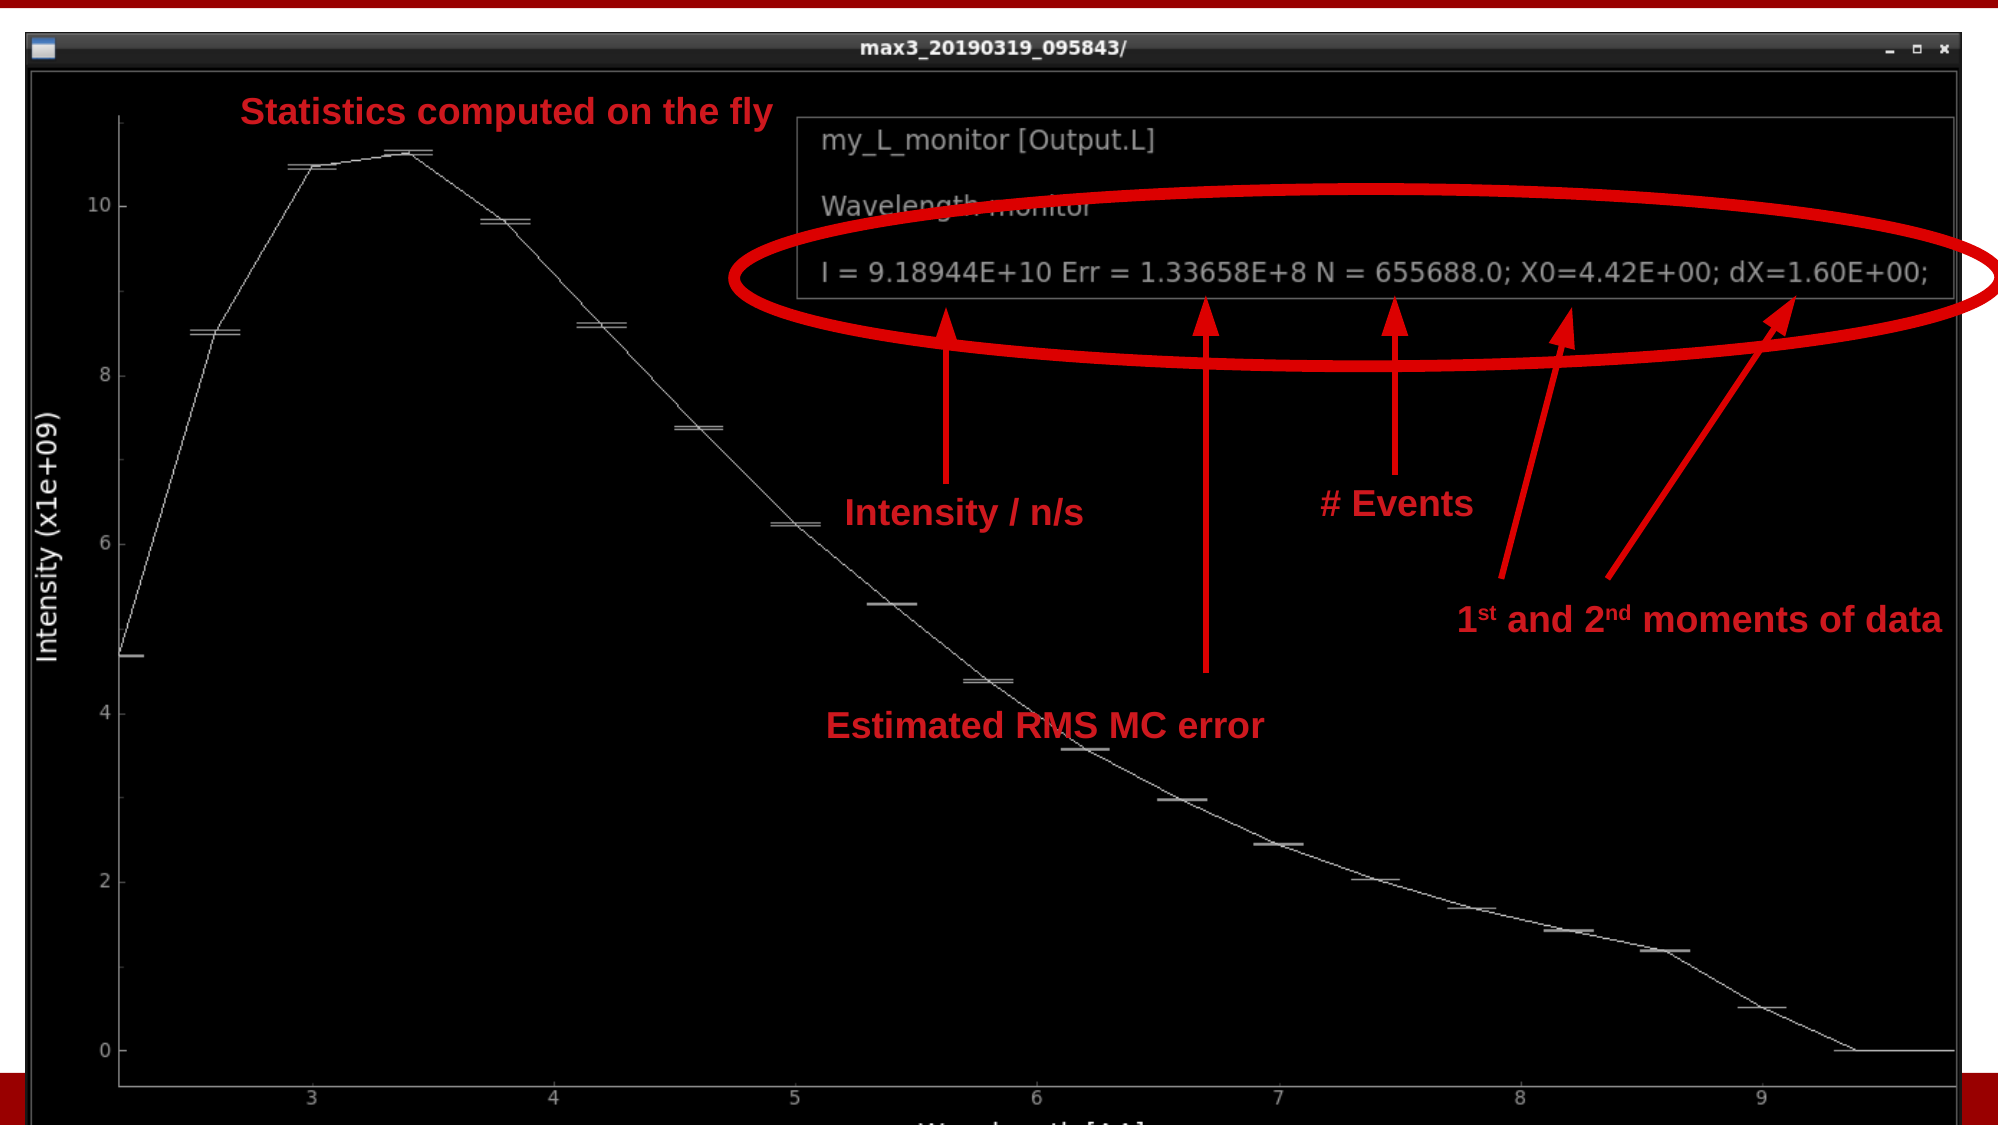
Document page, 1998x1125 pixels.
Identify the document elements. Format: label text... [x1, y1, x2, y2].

text_box 1st and 2nd moments of data [1442, 591, 1958, 650]
text_box Statistics computed on the fly [225, 82, 789, 140]
text_box Intensity / n/s [829, 484, 1100, 542]
text_box Estimated RMS MC error [811, 696, 1502, 754]
picture [741, 195, 1962, 360]
picture [25, 32, 1962, 1125]
text_box # Events [1305, 474, 1490, 532]
picture [1772, 332, 1784, 339]
